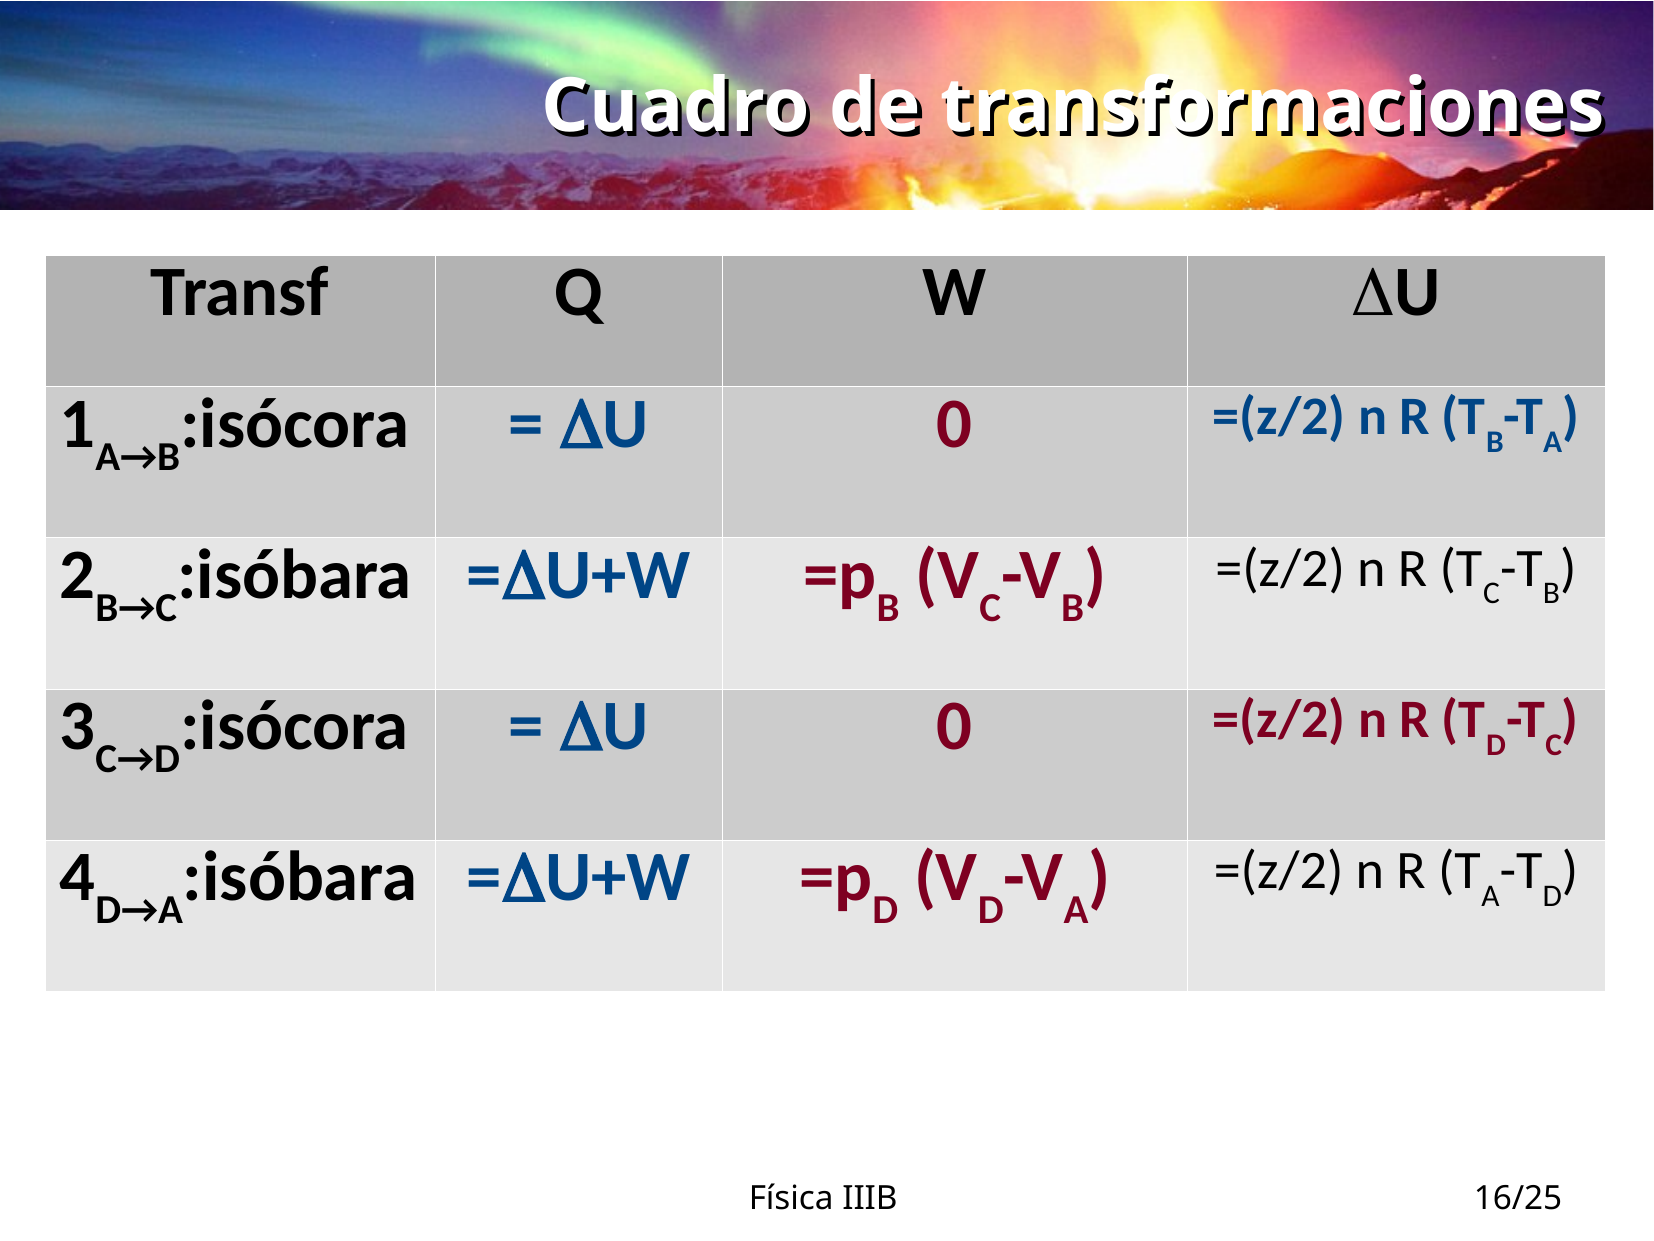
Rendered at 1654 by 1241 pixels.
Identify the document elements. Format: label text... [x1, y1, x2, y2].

table_cell =(z/2) n R (TB-TA) [1188, 387, 1605, 537]
table_cell 0 [723, 690, 1187, 840]
table_header DU [1188, 256, 1605, 386]
table_header W [723, 256, 1187, 386]
table_cell =pB (VC-VB) [723, 538, 1187, 689]
table_cell 1A→B:isócora [46, 387, 435, 537]
table_cell 0 [723, 387, 1187, 537]
table_cell =(z/2) n R (TD-TC) [1188, 690, 1605, 840]
table_cell =DU+W [436, 841, 722, 991]
table_cell 3C→D:isócora [46, 690, 435, 840]
table_cell =(z/2) n R (TC-TB) [1188, 538, 1605, 689]
table_cell 2B→C:isóbara [46, 538, 435, 689]
table_header Q [436, 256, 722, 386]
picture [0, 1, 1654, 210]
table_cell 4D→A:isóbara [46, 841, 435, 991]
title Cuadro de transformaciones [45, 15, 1606, 191]
table_cell =pD (VD-VA) [723, 841, 1187, 991]
table_cell =DU+W [436, 538, 722, 689]
table_cell = DU [436, 387, 722, 537]
table_header Transf [46, 256, 435, 386]
table_cell = DU [436, 690, 722, 840]
table_cell =(z/2) n R (TA-TD) [1188, 841, 1605, 991]
